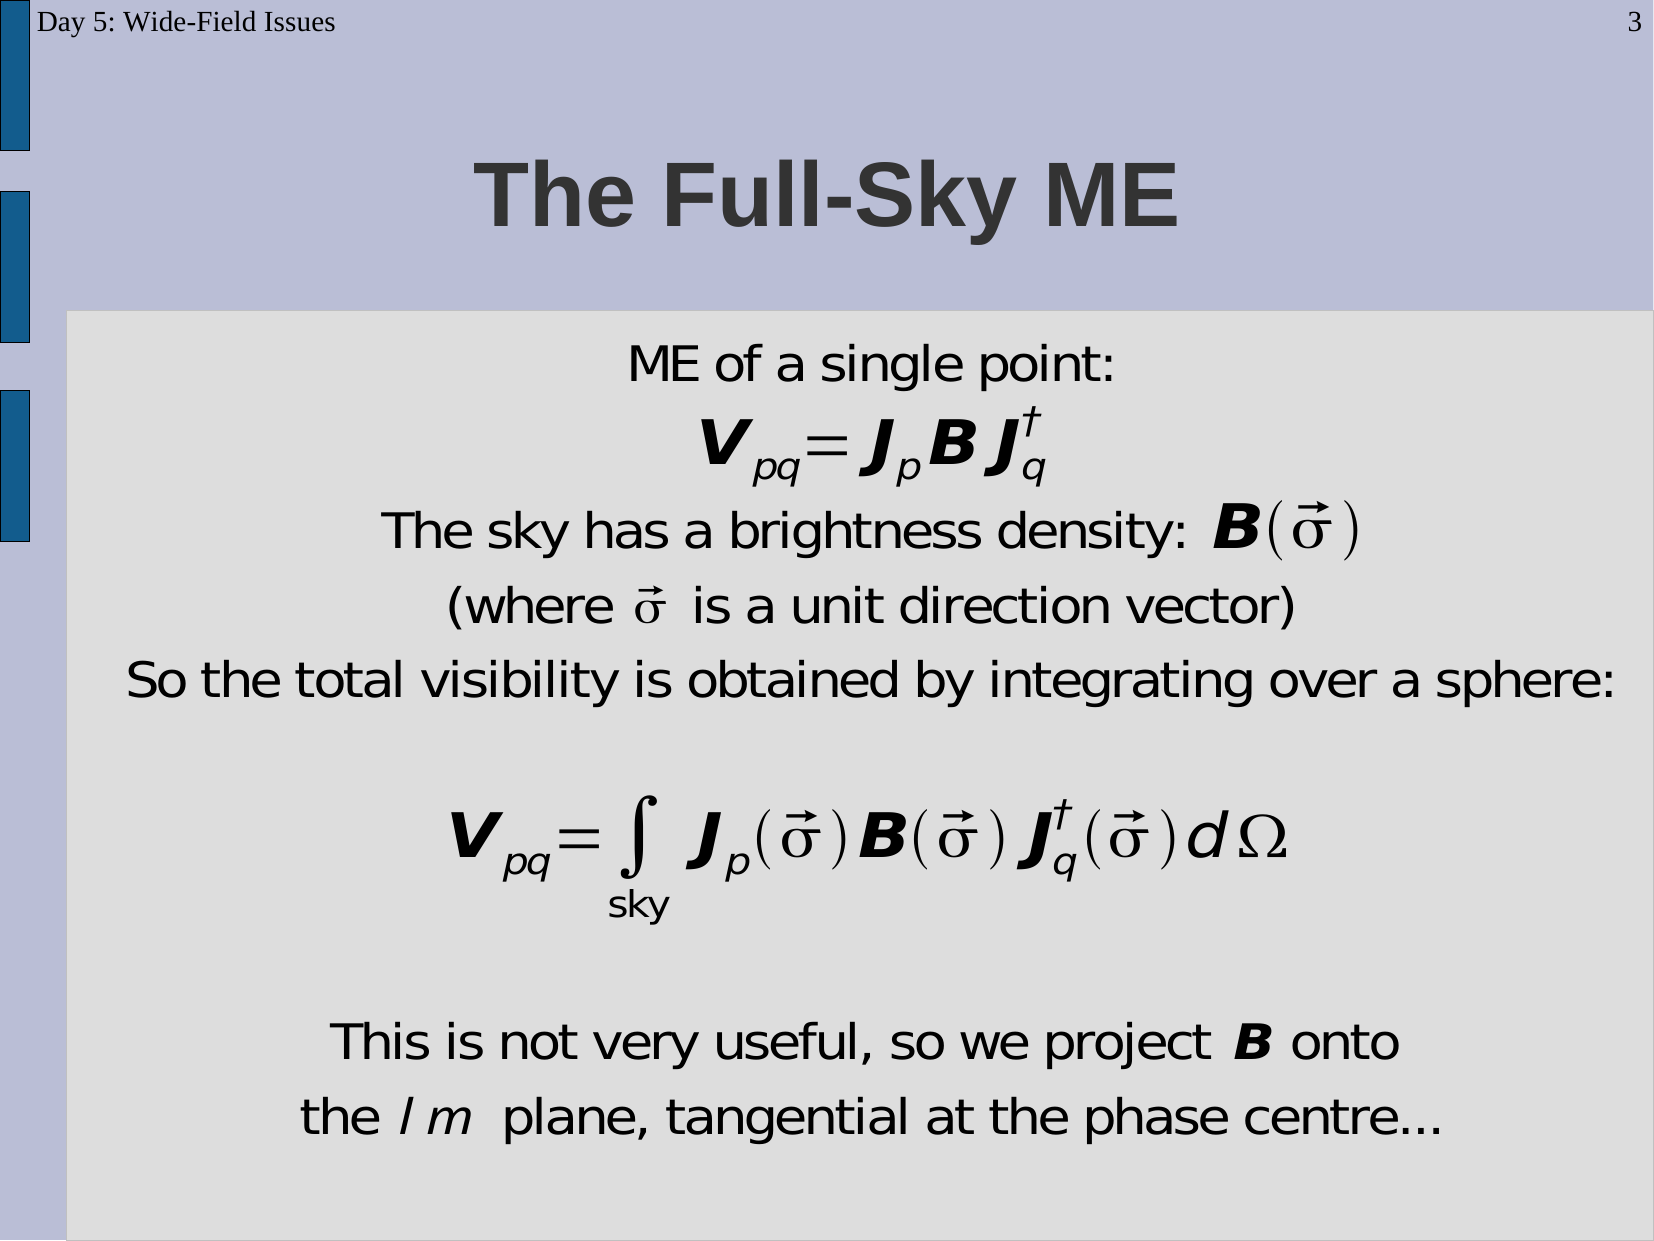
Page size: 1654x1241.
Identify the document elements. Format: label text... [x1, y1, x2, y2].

title The Full-Sky ME [121, 91, 1534, 299]
chart [118, 324, 1623, 1224]
